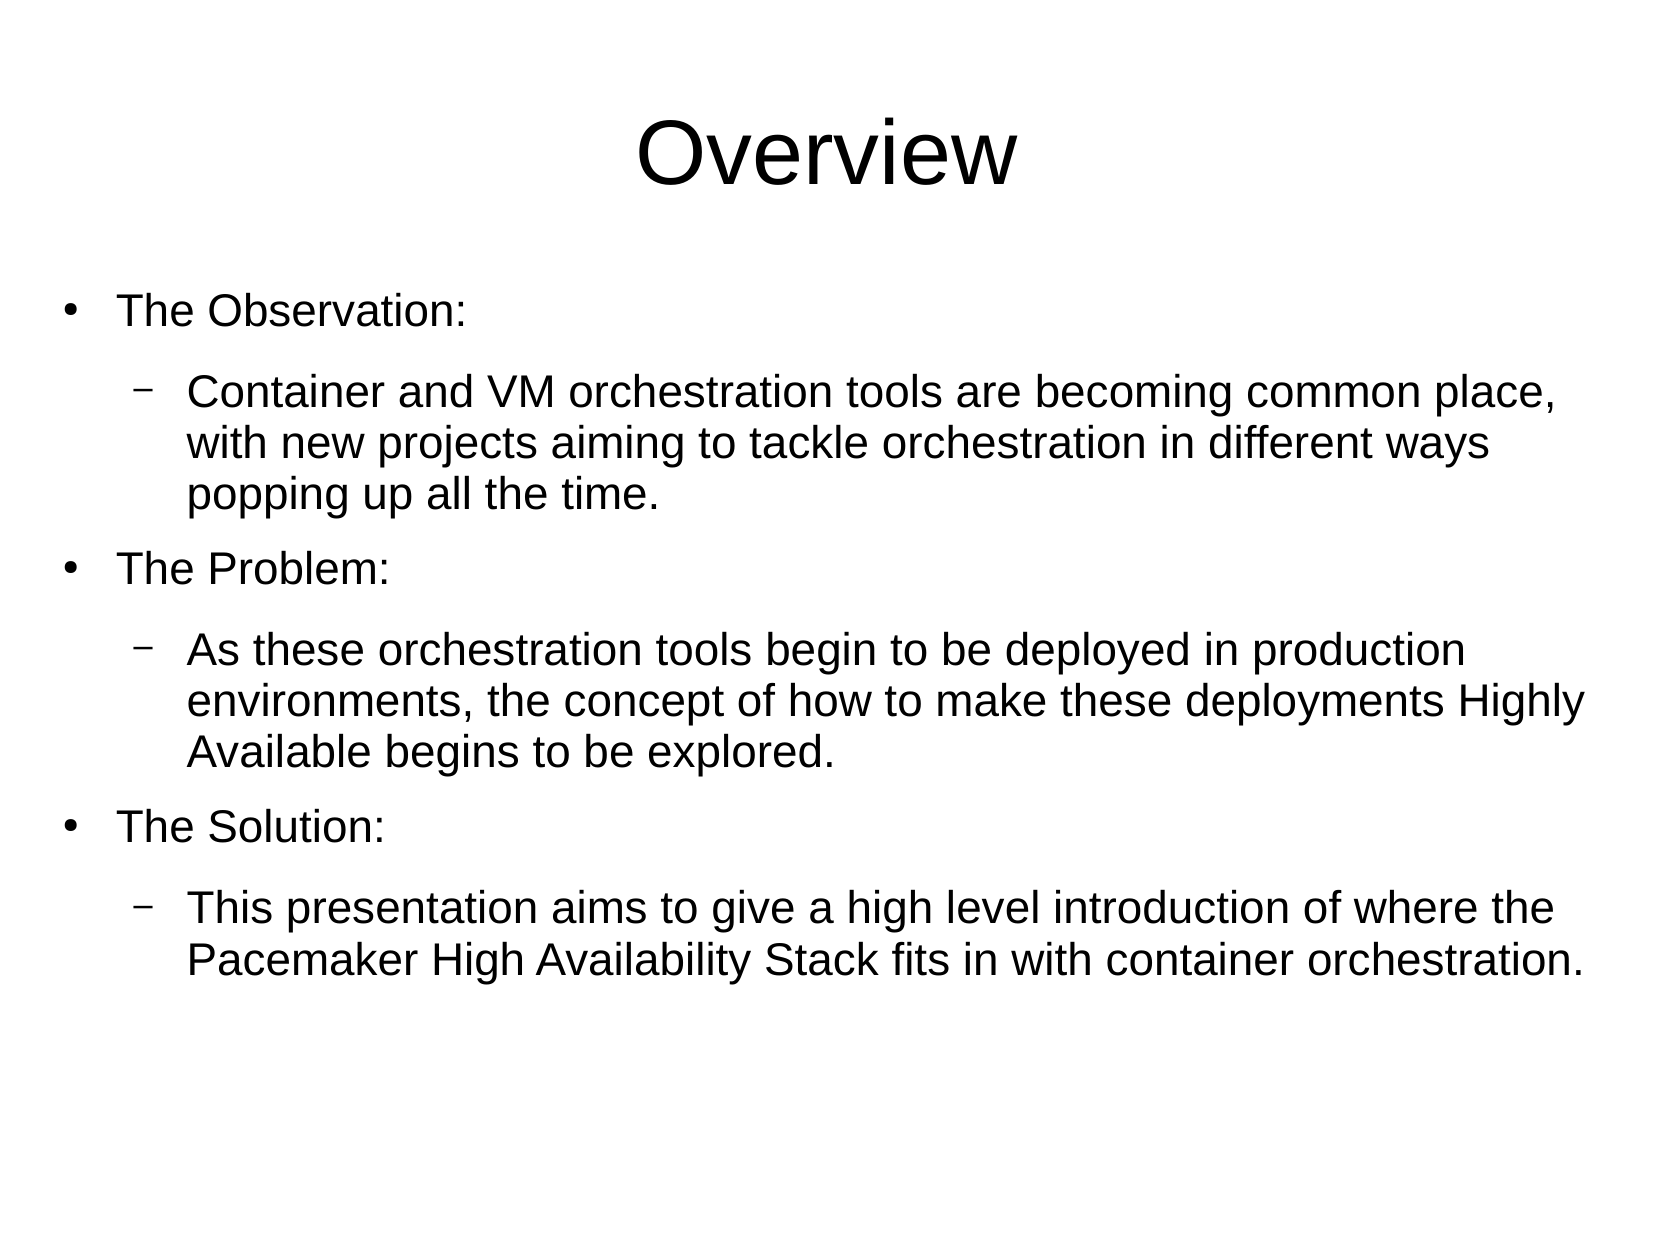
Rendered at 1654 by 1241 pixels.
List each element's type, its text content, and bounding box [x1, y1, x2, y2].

title Overview [82, 49, 1571, 257]
list The Observation: Container and VM orchestration tools are becoming common place, with new projects aiming to tackle orchestration in different ways popping up all the time. The Problem: As these orchestration tools begin to be deployed in production environments, the concept of how to make these deployments Highly Available begins to be explored. The Solution: This presentation aims to give a high level introduction of where the Pacemaker High Availability Stack fits in with container orchestration. [45, 285, 1606, 1171]
